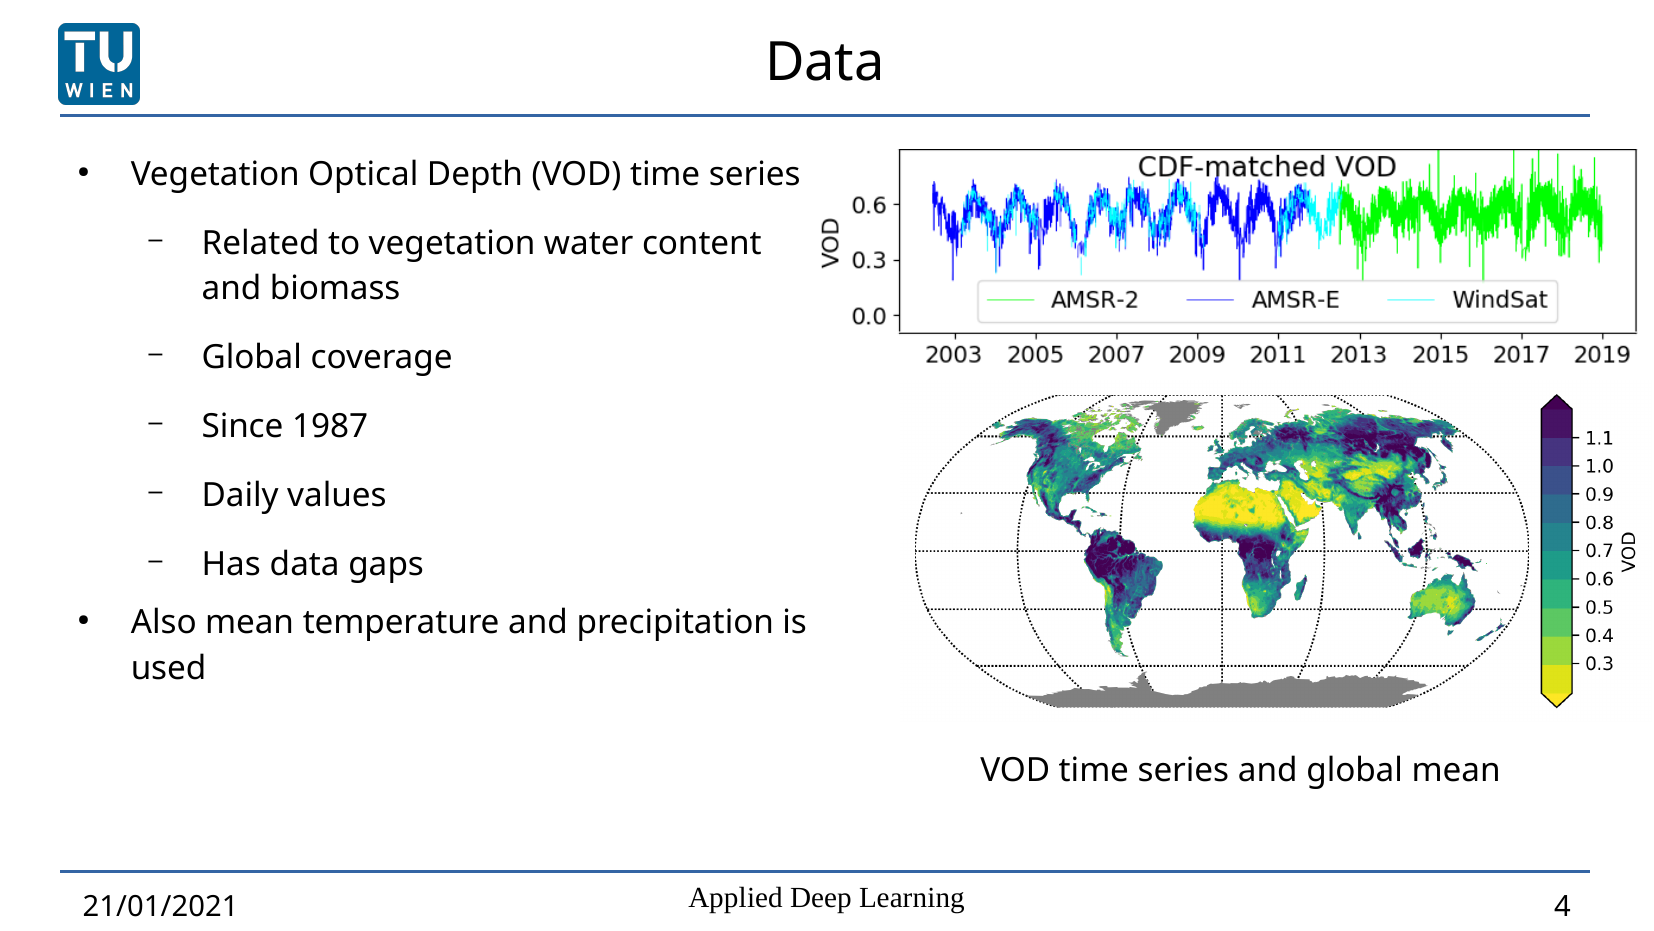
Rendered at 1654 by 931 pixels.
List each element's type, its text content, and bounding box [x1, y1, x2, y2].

picture [900, 380, 1652, 722]
title Data [60, 22, 1591, 97]
picture [810, 149, 1651, 371]
list Vegetation Optical Depth (VOD) time series Related to vegetation water content and biomass Global coverage Since 1987 Daily values Has data gaps Also mean temperature and precipitation is used [60, 150, 811, 841]
text_box VOD time series and global mean [965, 739, 1546, 800]
